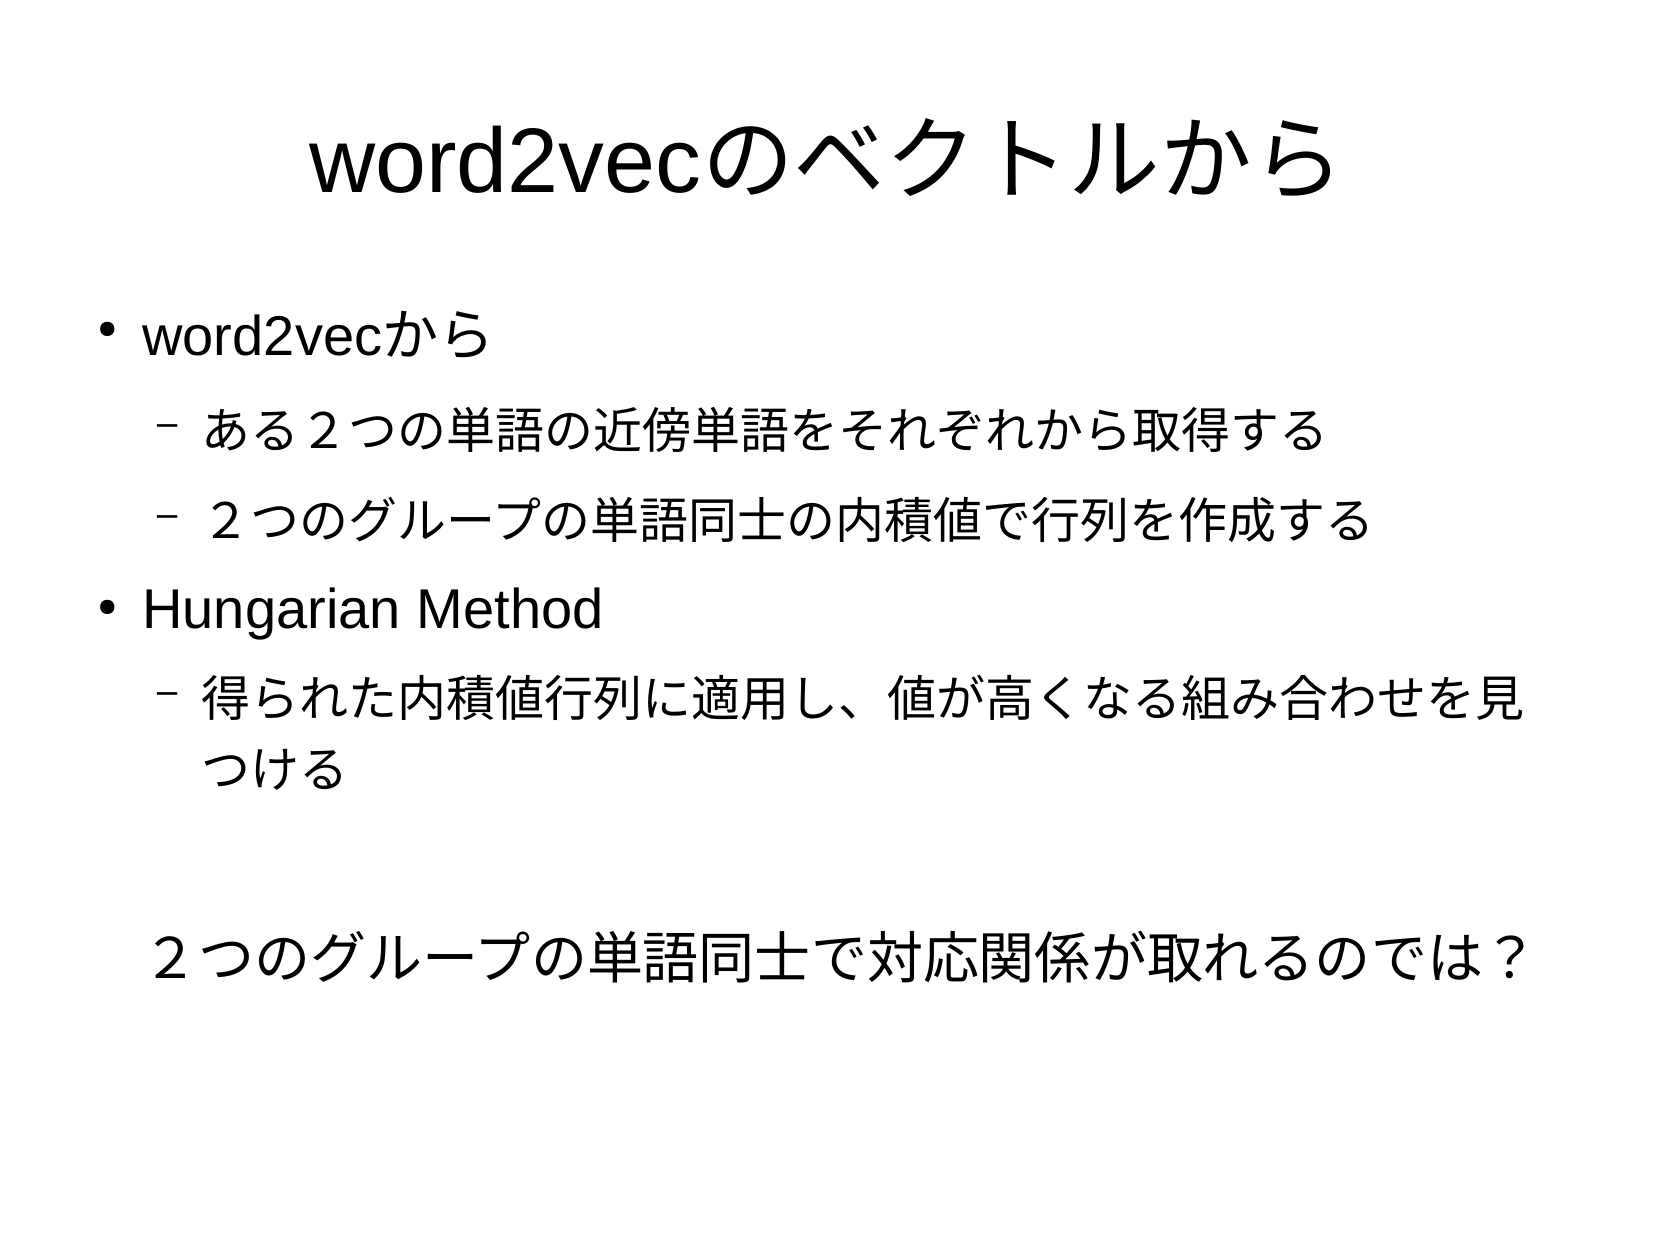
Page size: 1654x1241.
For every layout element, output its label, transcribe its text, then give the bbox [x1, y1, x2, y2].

title word2vecのベクトルから [82, 49, 1571, 257]
list word2vecから ある２つの単語の近傍単語をそれぞれから取得する ２つのグループの単語同士の内積値で行列を作成する Hungarian Method 得られた内積値行列に適用し、値が高くなる組み合わせを見つける ２つのグループの単語同士で対応関係が取れるのでは？ [82, 290, 1571, 1010]
